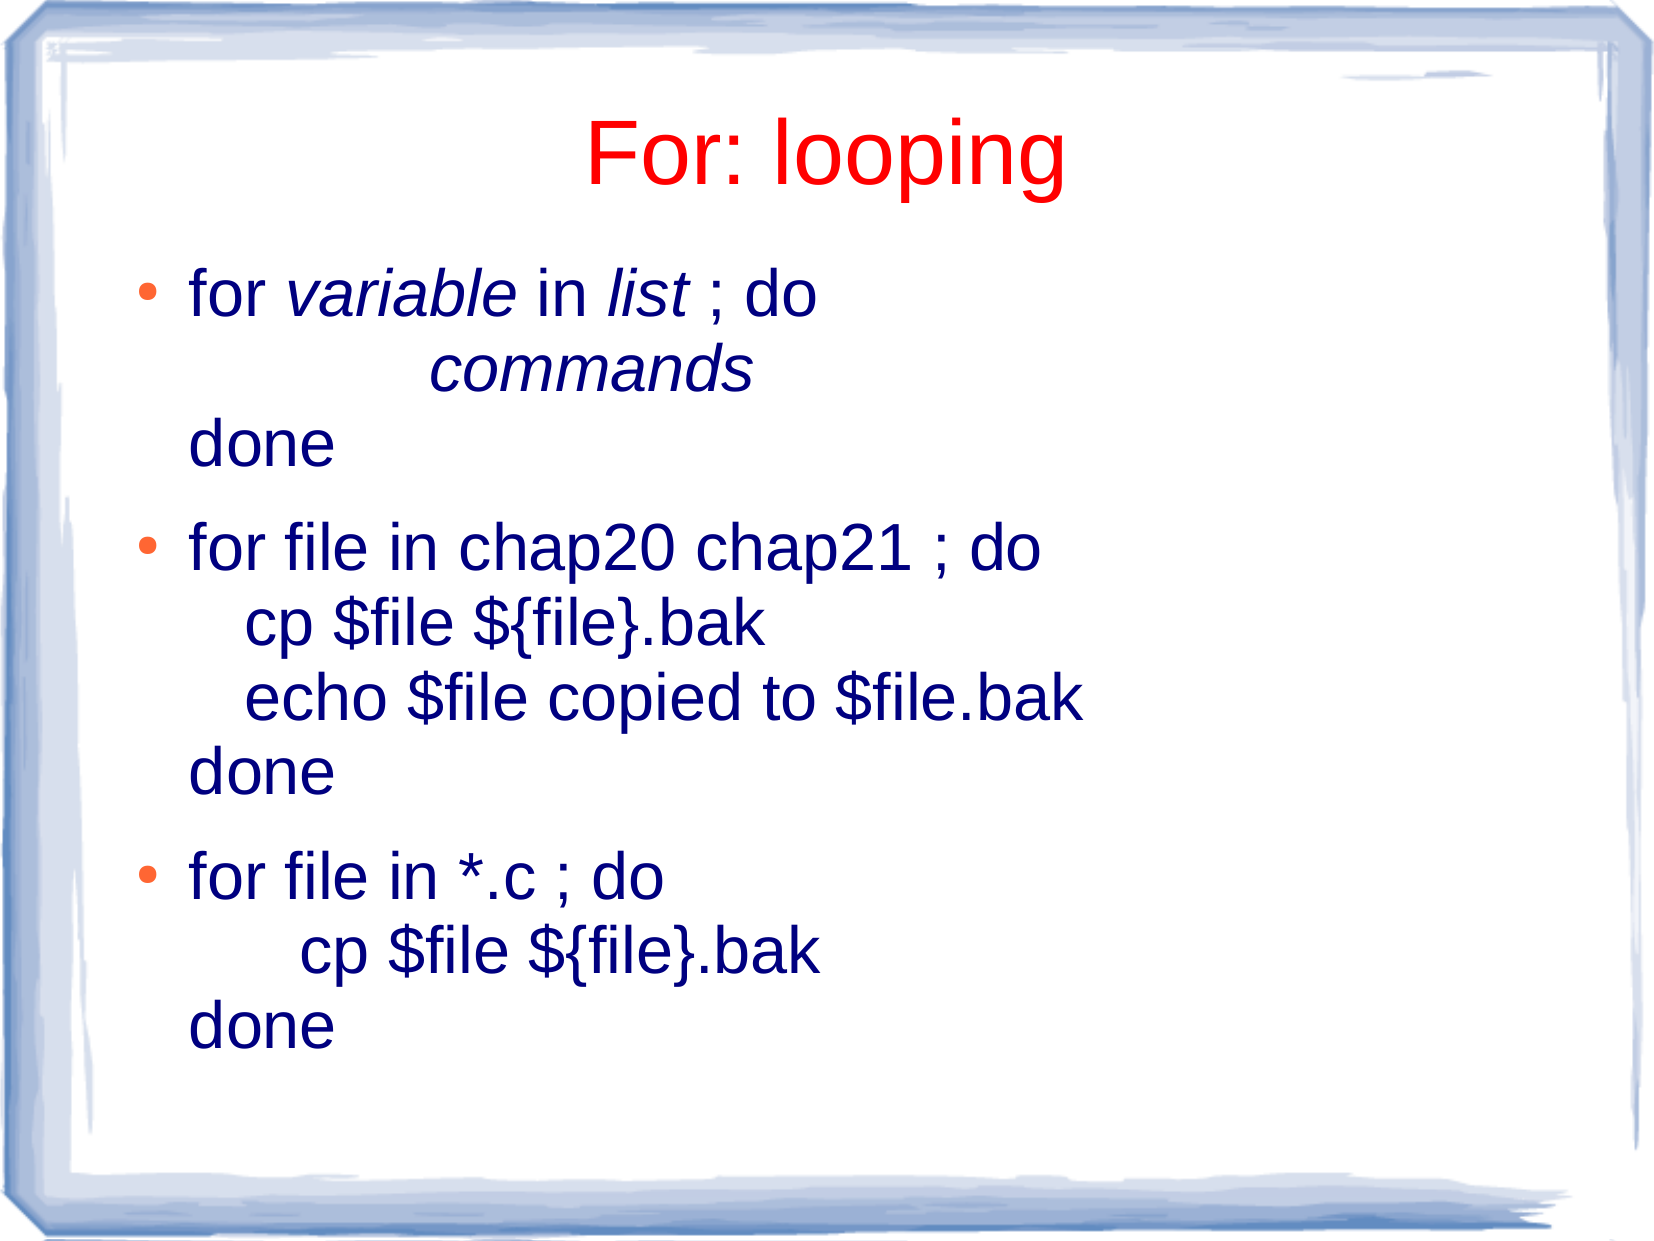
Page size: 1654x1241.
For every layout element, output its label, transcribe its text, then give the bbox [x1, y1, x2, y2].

title For: looping [82, 56, 1571, 250]
picture [0, 0, 1654, 1241]
list for variable in list ; do commands done for file in chap20 chap21 ; do cp $file ${file}.bak echo $file copied to $file.bak done for file in *.c ; do cp $file ${file}.bak done [118, 256, 1571, 1063]
